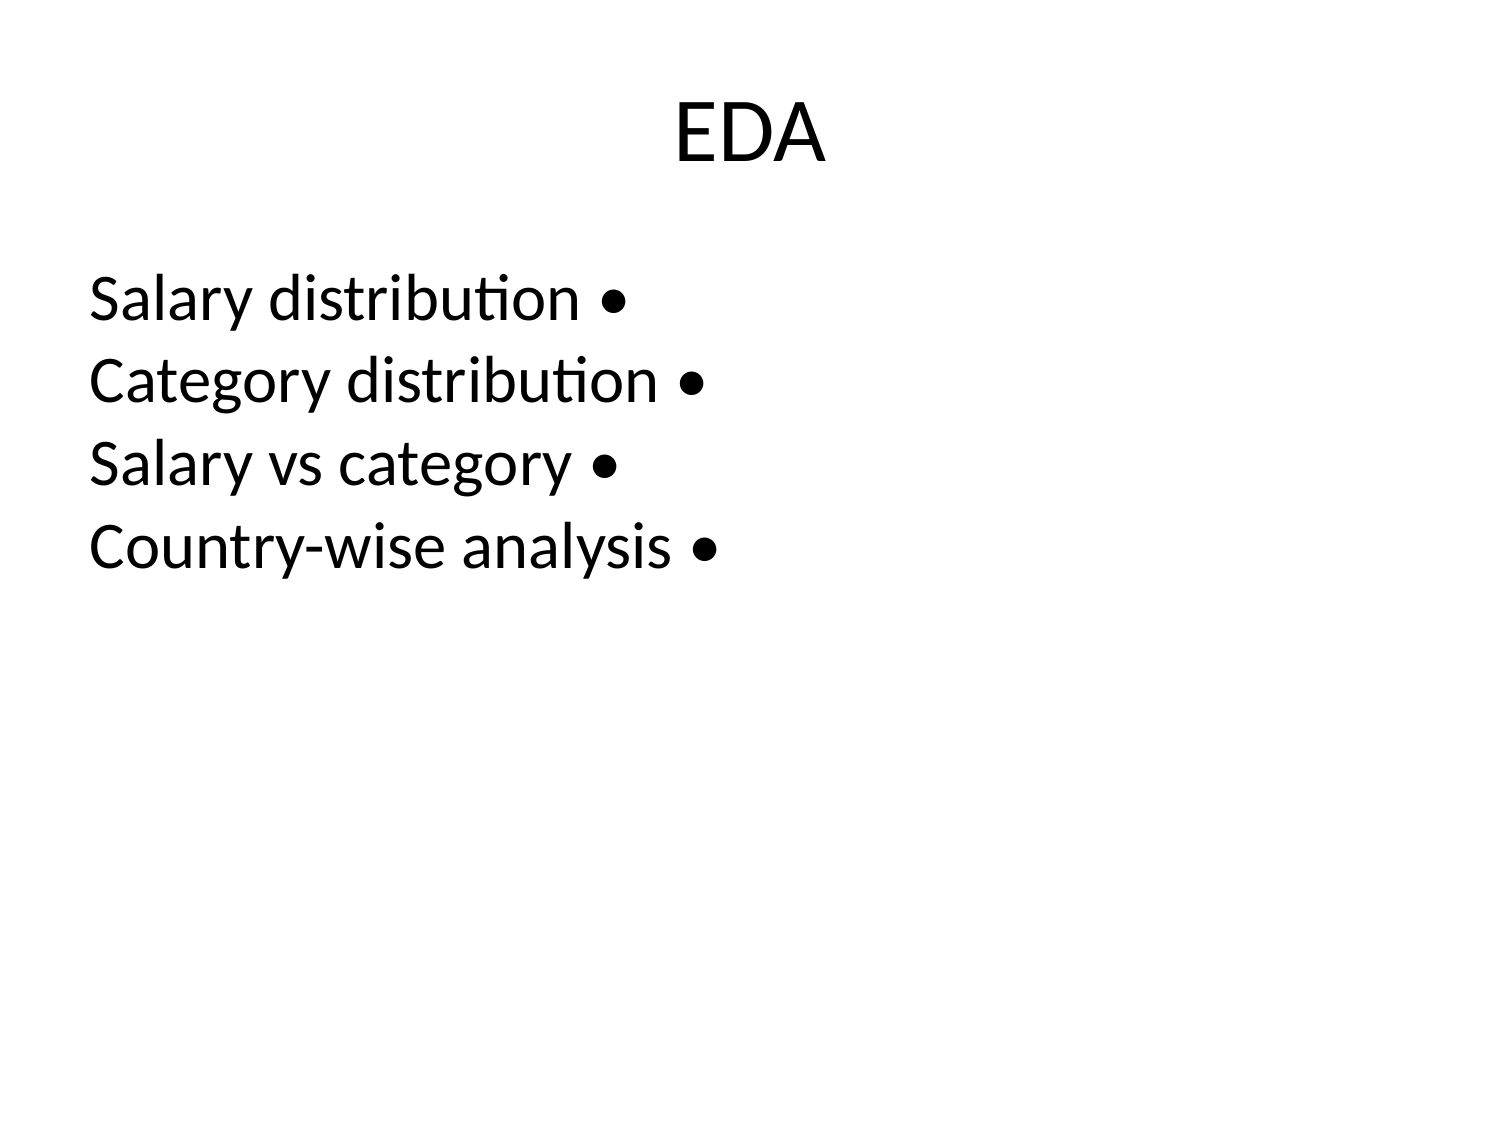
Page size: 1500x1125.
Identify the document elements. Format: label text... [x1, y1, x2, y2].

text_box EDA [75, 45, 1426, 233]
text_box • Salary distribution • Category distribution • Salary vs category • Country-wise analysis [75, 262, 1426, 1005]
